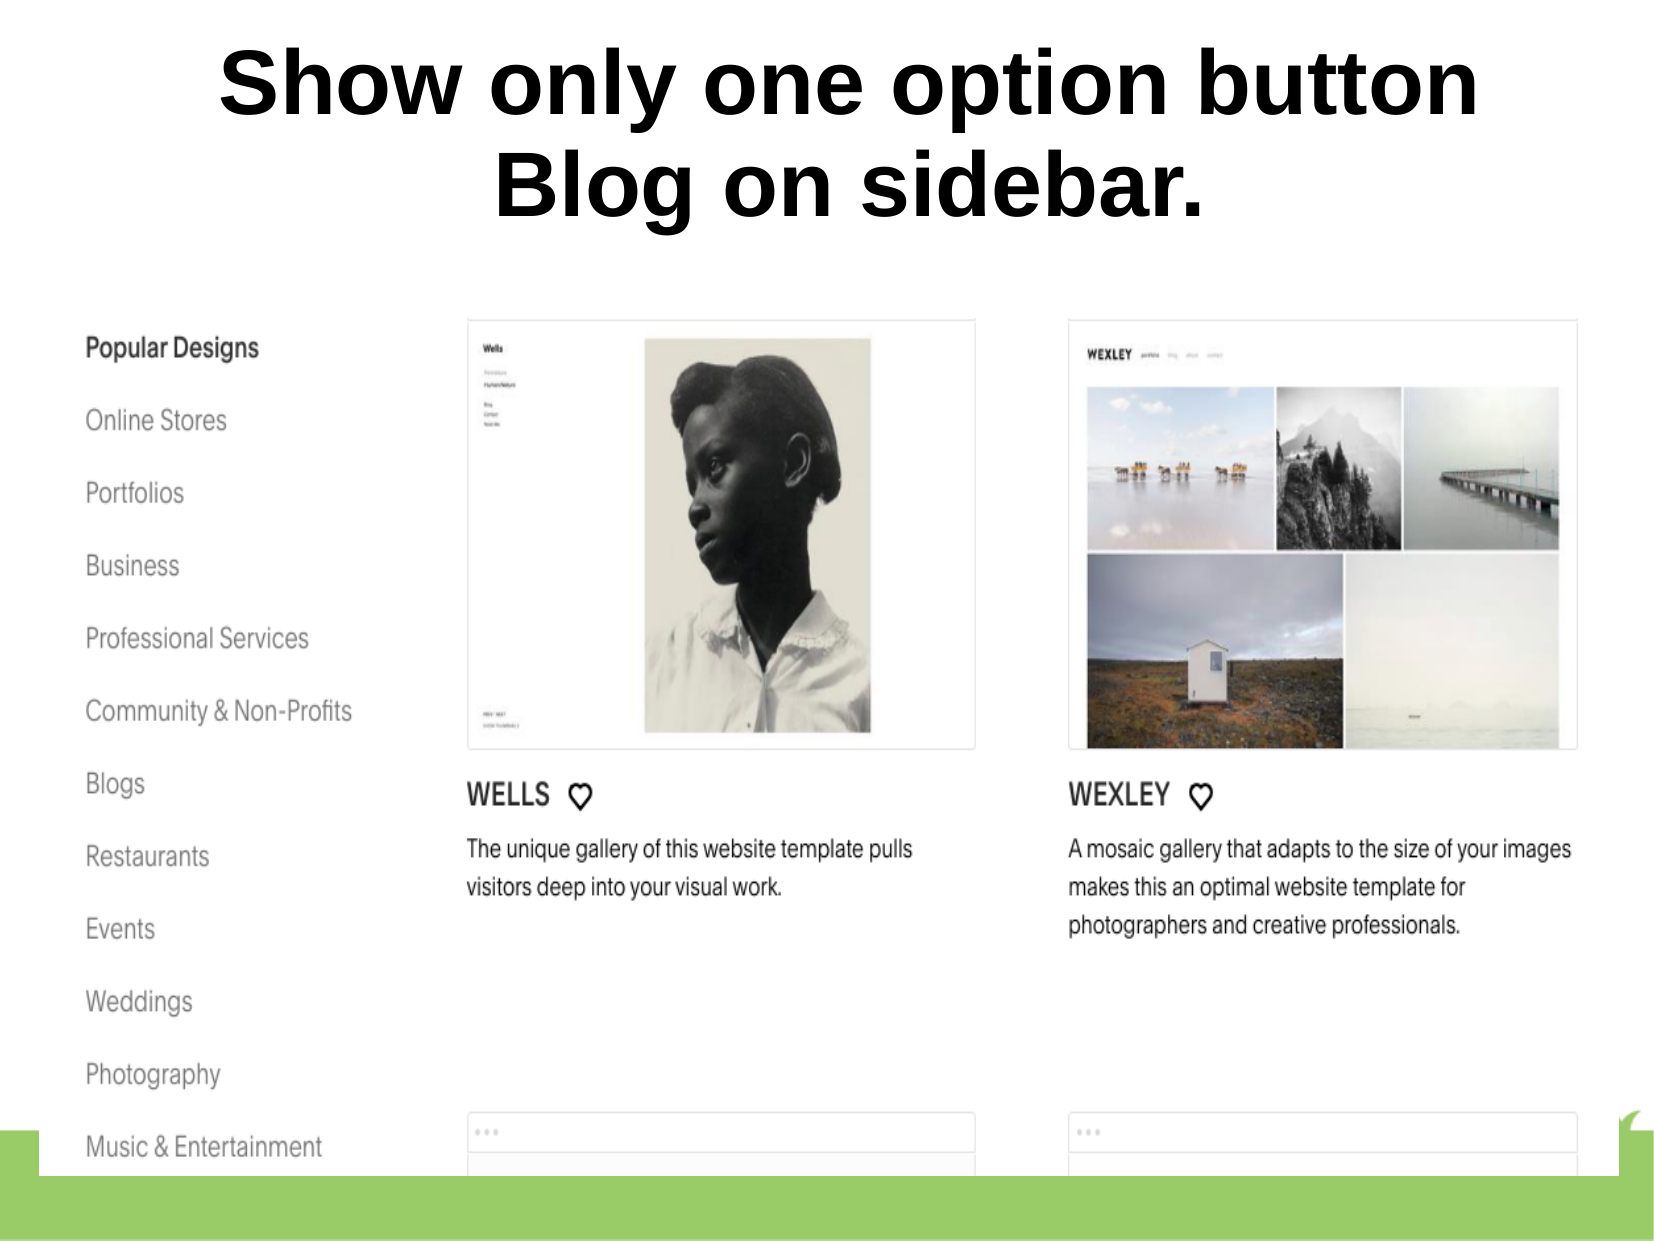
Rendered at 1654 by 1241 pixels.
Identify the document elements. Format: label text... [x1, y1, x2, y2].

picture [0, 0, 1654, 1241]
title Show only one option button Blog on sidebar. [106, 31, 1595, 237]
